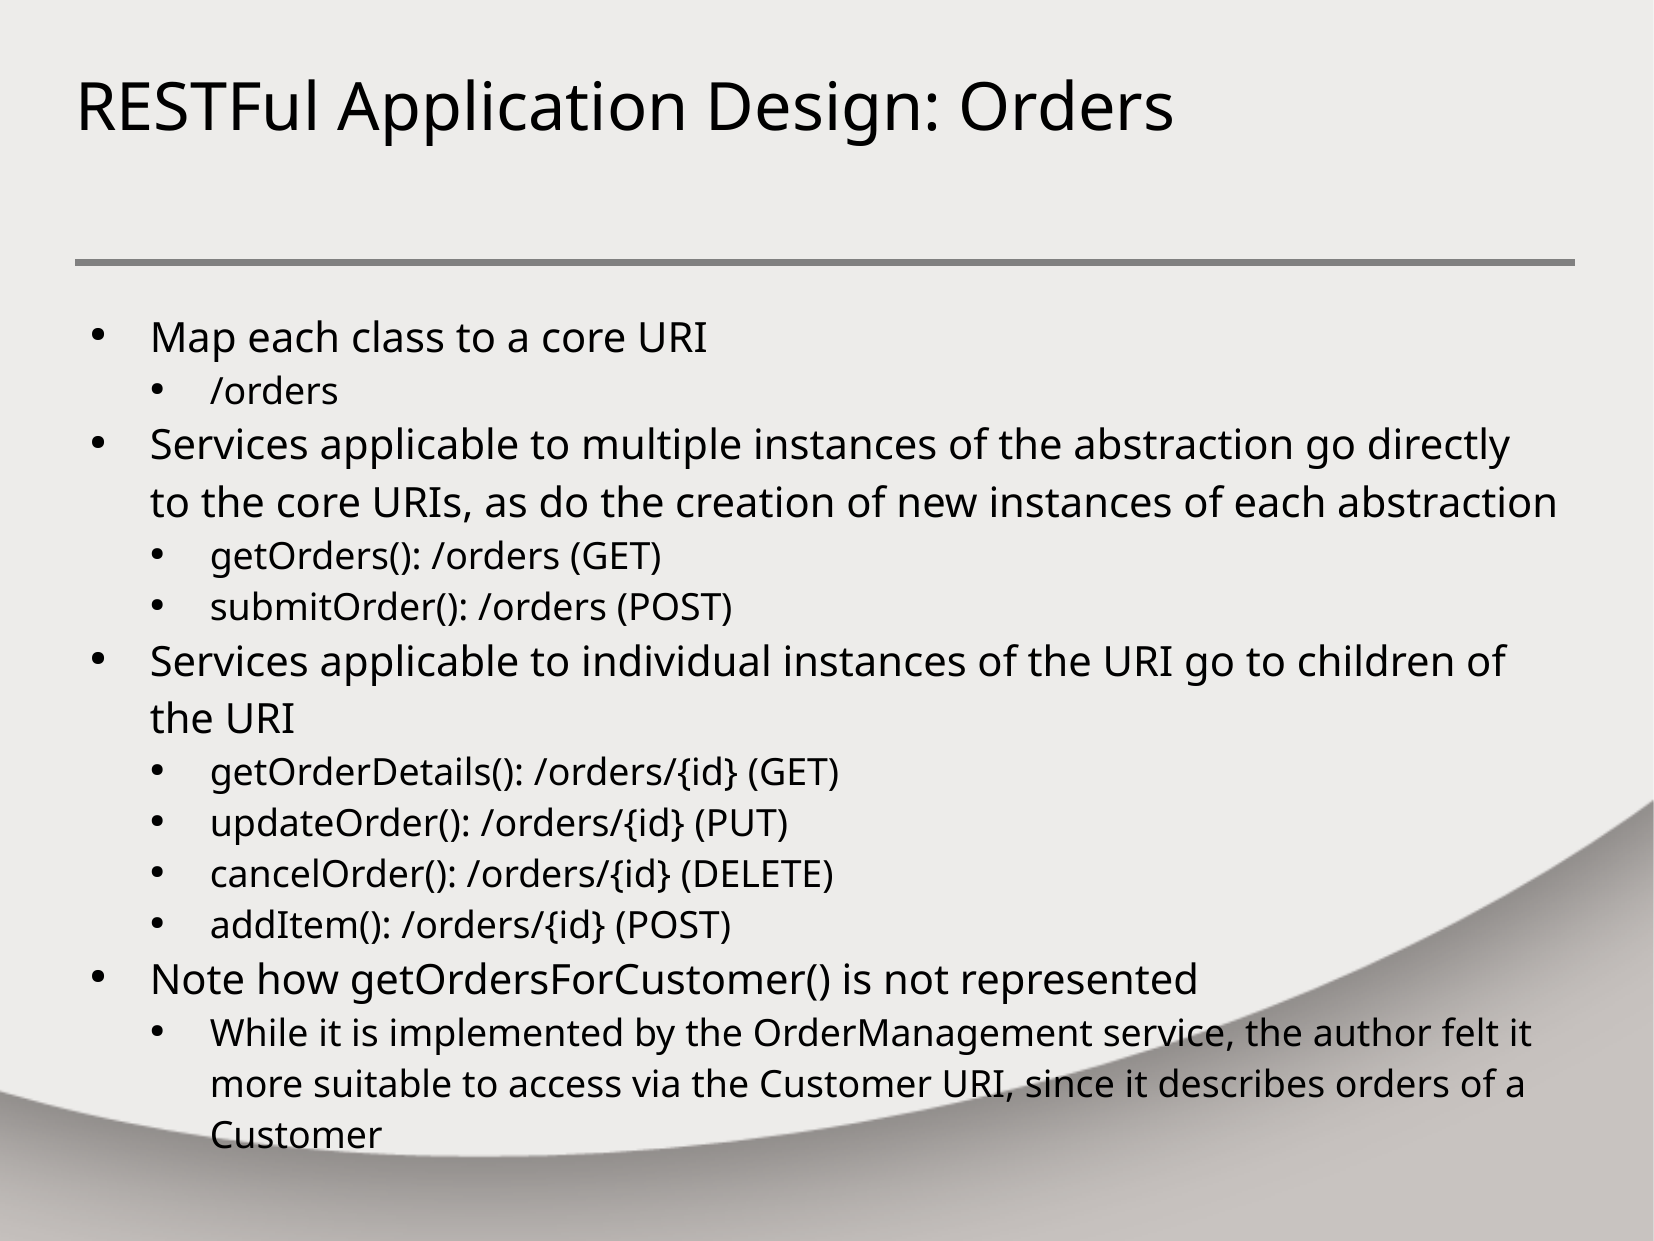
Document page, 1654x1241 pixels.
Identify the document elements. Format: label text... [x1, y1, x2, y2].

title RESTFul Application Design: Orders [75, 75, 1576, 226]
picture [0, 0, 1654, 1241]
text_box Map each class to a core URI /orders Services applicable to multiple instances of the abstraction go directly to the core URIs, as do the creation of new instances of each abstraction getOrders(): /orders (GET) submitOrder(): /orders (POST) Services applicable to individual instances of the URI go to children of the URI getOrderDetails(): /orders/{id} (GET) updateOrder(): /orders/{id} (PUT) cancelOrder(): /orders/{id} (DELETE) addItem(): /orders/{id} (POST) Note how getOrdersForCustomer() is not represented While it is implemented by the OrderManagement service, the author felt it more suitable to access via the Customer URI, since it describes orders of a Customer [75, 299, 1575, 1163]
